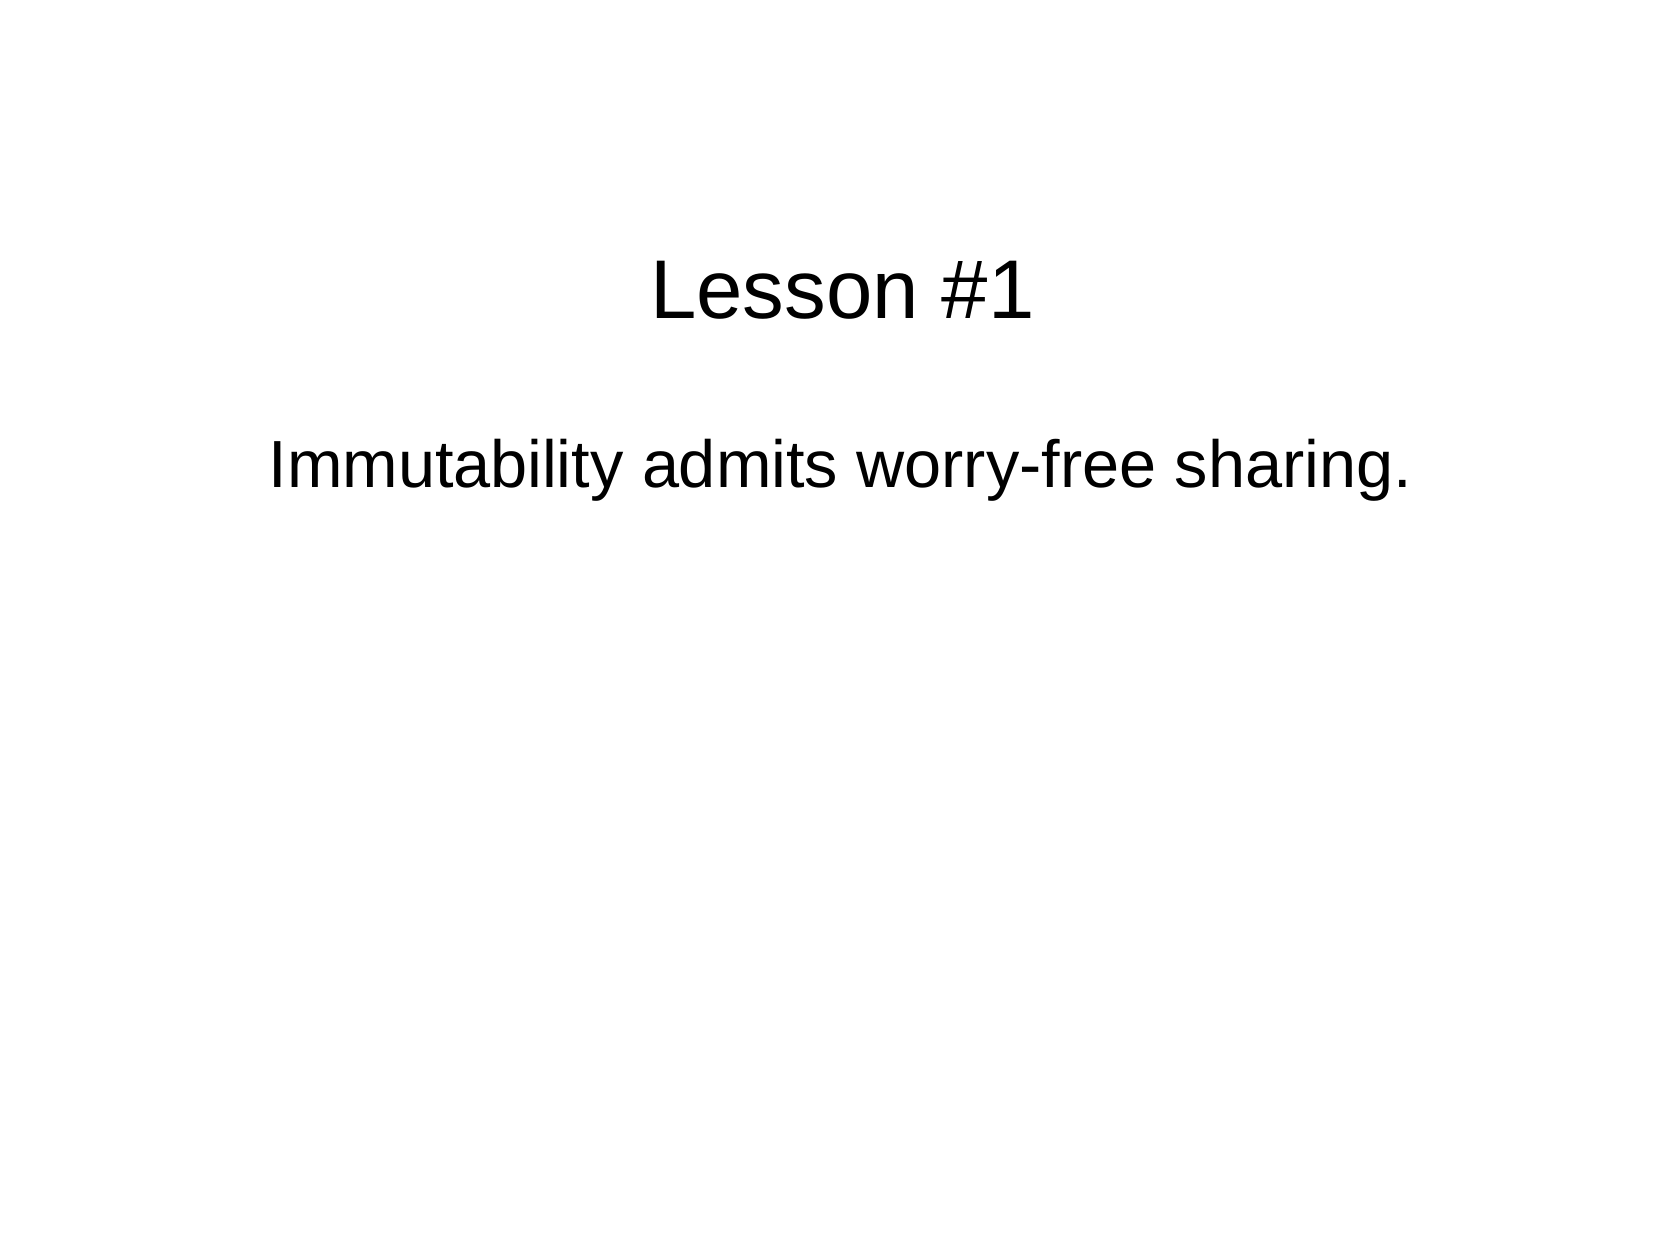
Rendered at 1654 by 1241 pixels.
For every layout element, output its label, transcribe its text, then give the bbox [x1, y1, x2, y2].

text_box Lesson #1 [635, 236, 1050, 345]
text_box Immutability admits worry-free sharing. [253, 419, 1432, 509]
